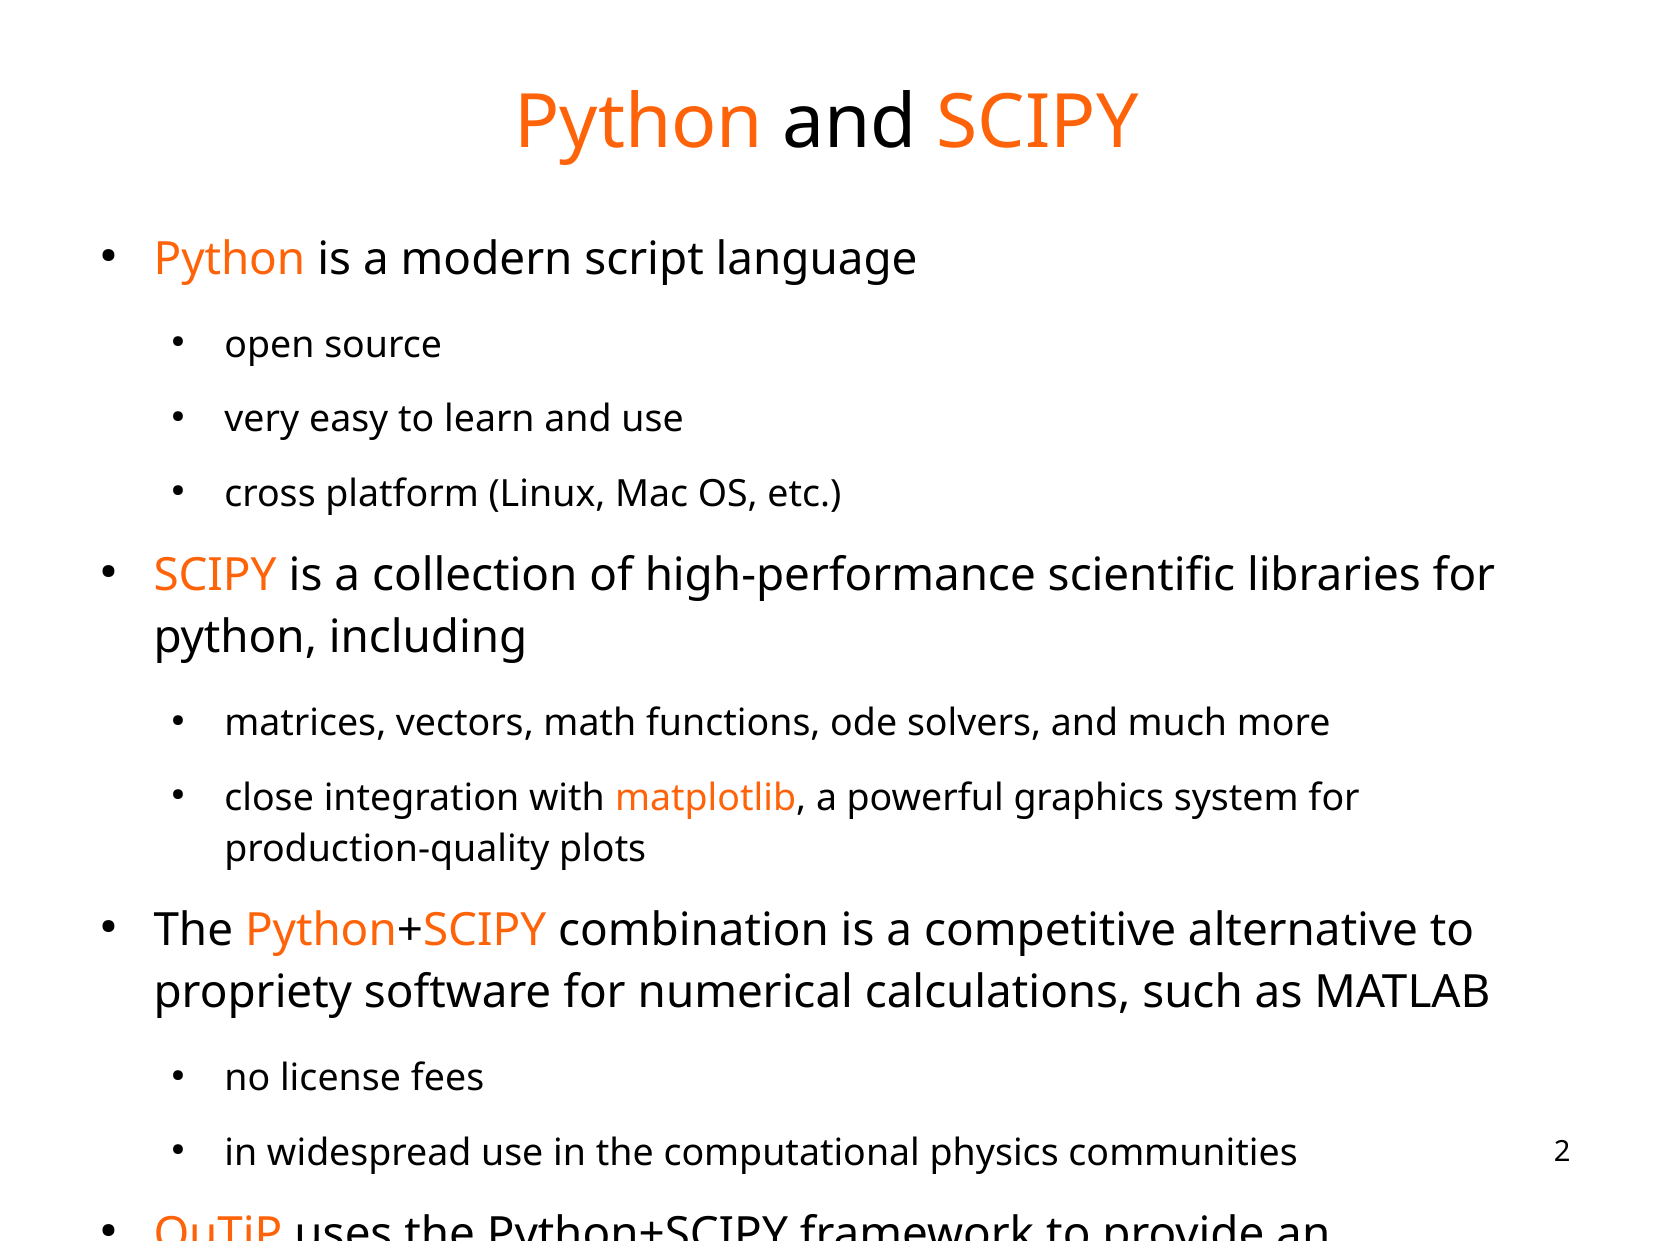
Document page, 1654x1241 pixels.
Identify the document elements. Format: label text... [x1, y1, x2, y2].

list Python is a modern script language open source very easy to learn and use cross platform (Linux, Mac OS, etc.) SCIPY is a collection of high-performance scientific libraries for python, including matrices, vectors, math functions, ode solvers, and much more close integration with matplotlib, a powerful graphics system for production-quality plots The Python+SCIPY combination is a competitive alternative to propriety software for numerical calculations, such as MATLAB no license fees in widespread use in the computational physics communities QuTiP uses the Python+SCIPY framework to provide an environment for the simulation of open quantum systems [82, 225, 1571, 1044]
title Python and SCIPY [82, 49, 1571, 188]
